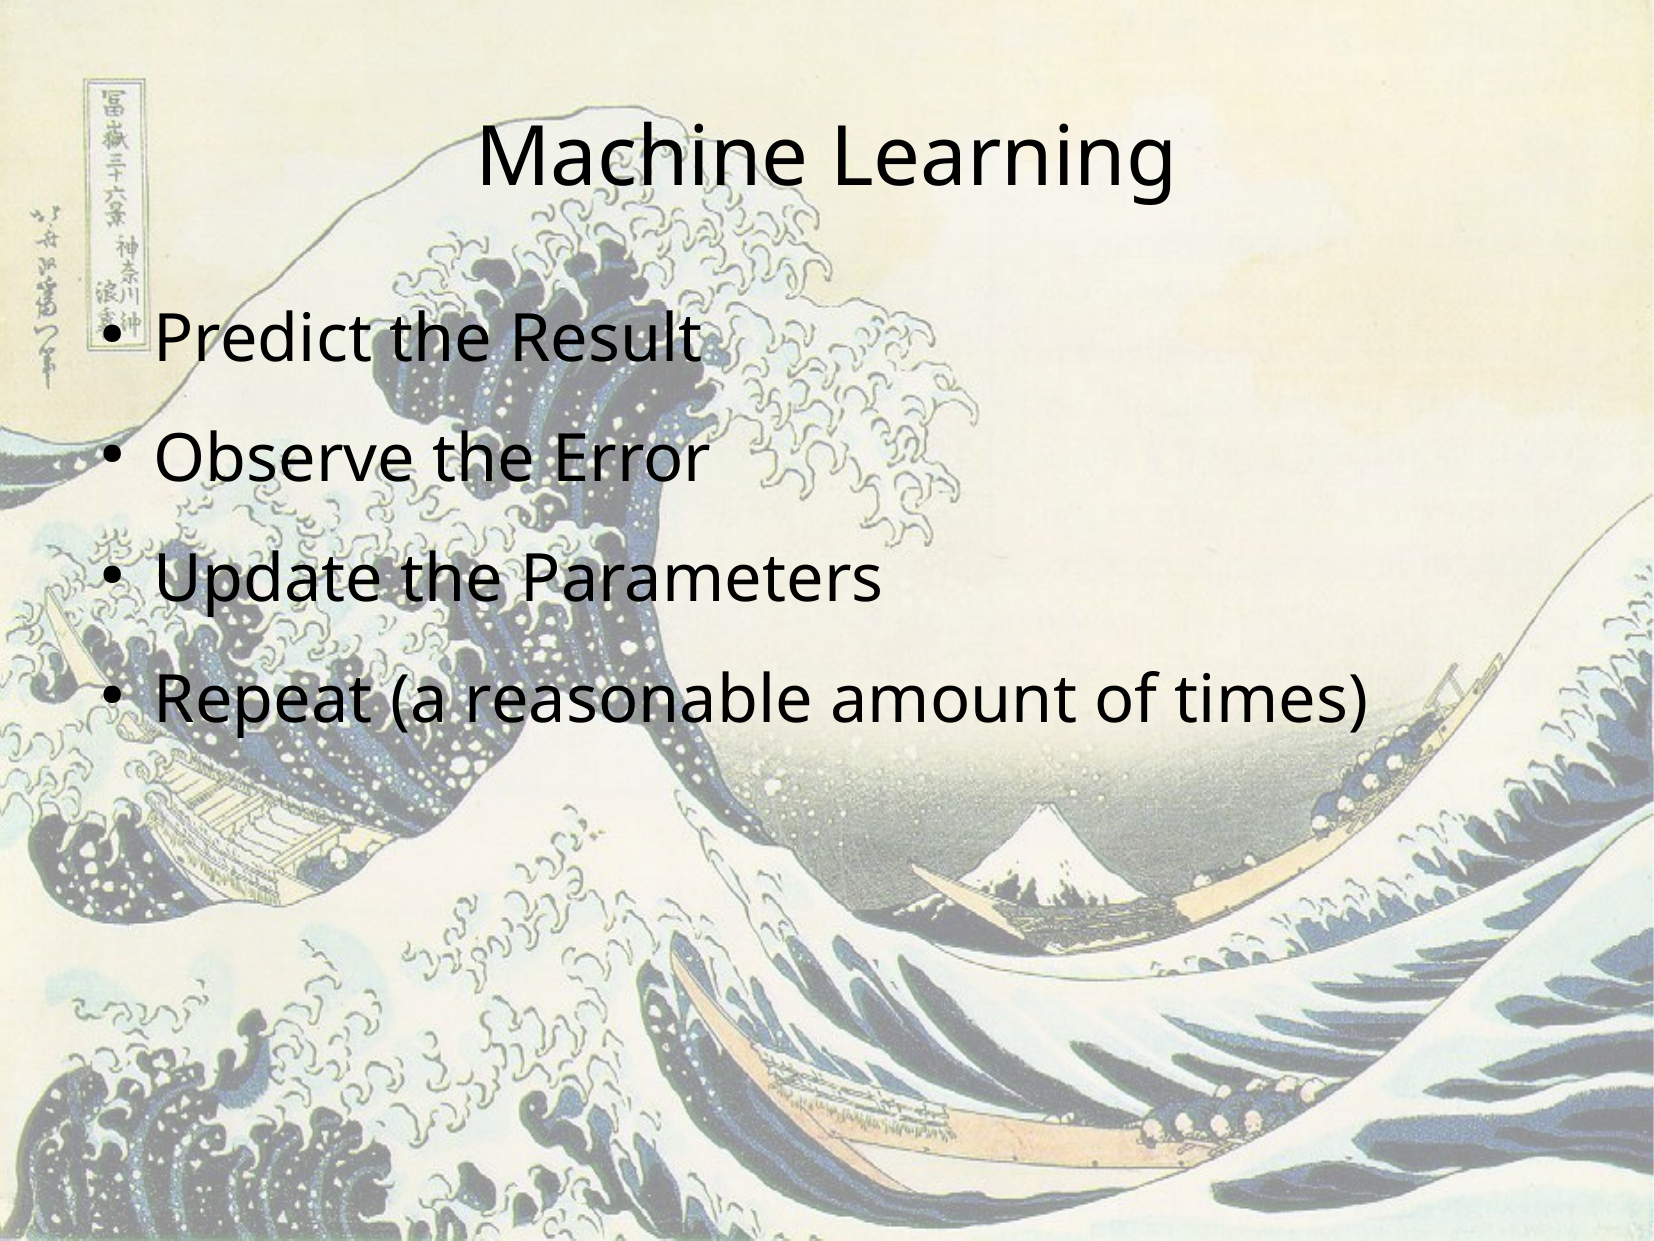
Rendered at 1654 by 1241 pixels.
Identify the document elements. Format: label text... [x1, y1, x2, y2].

picture [0, 0, 1654, 1241]
title Machine Learning [82, 49, 1571, 257]
list Predict the Result Observe the Error Update the Parameters Repeat (a reasonable amount of times) [82, 290, 1571, 749]
